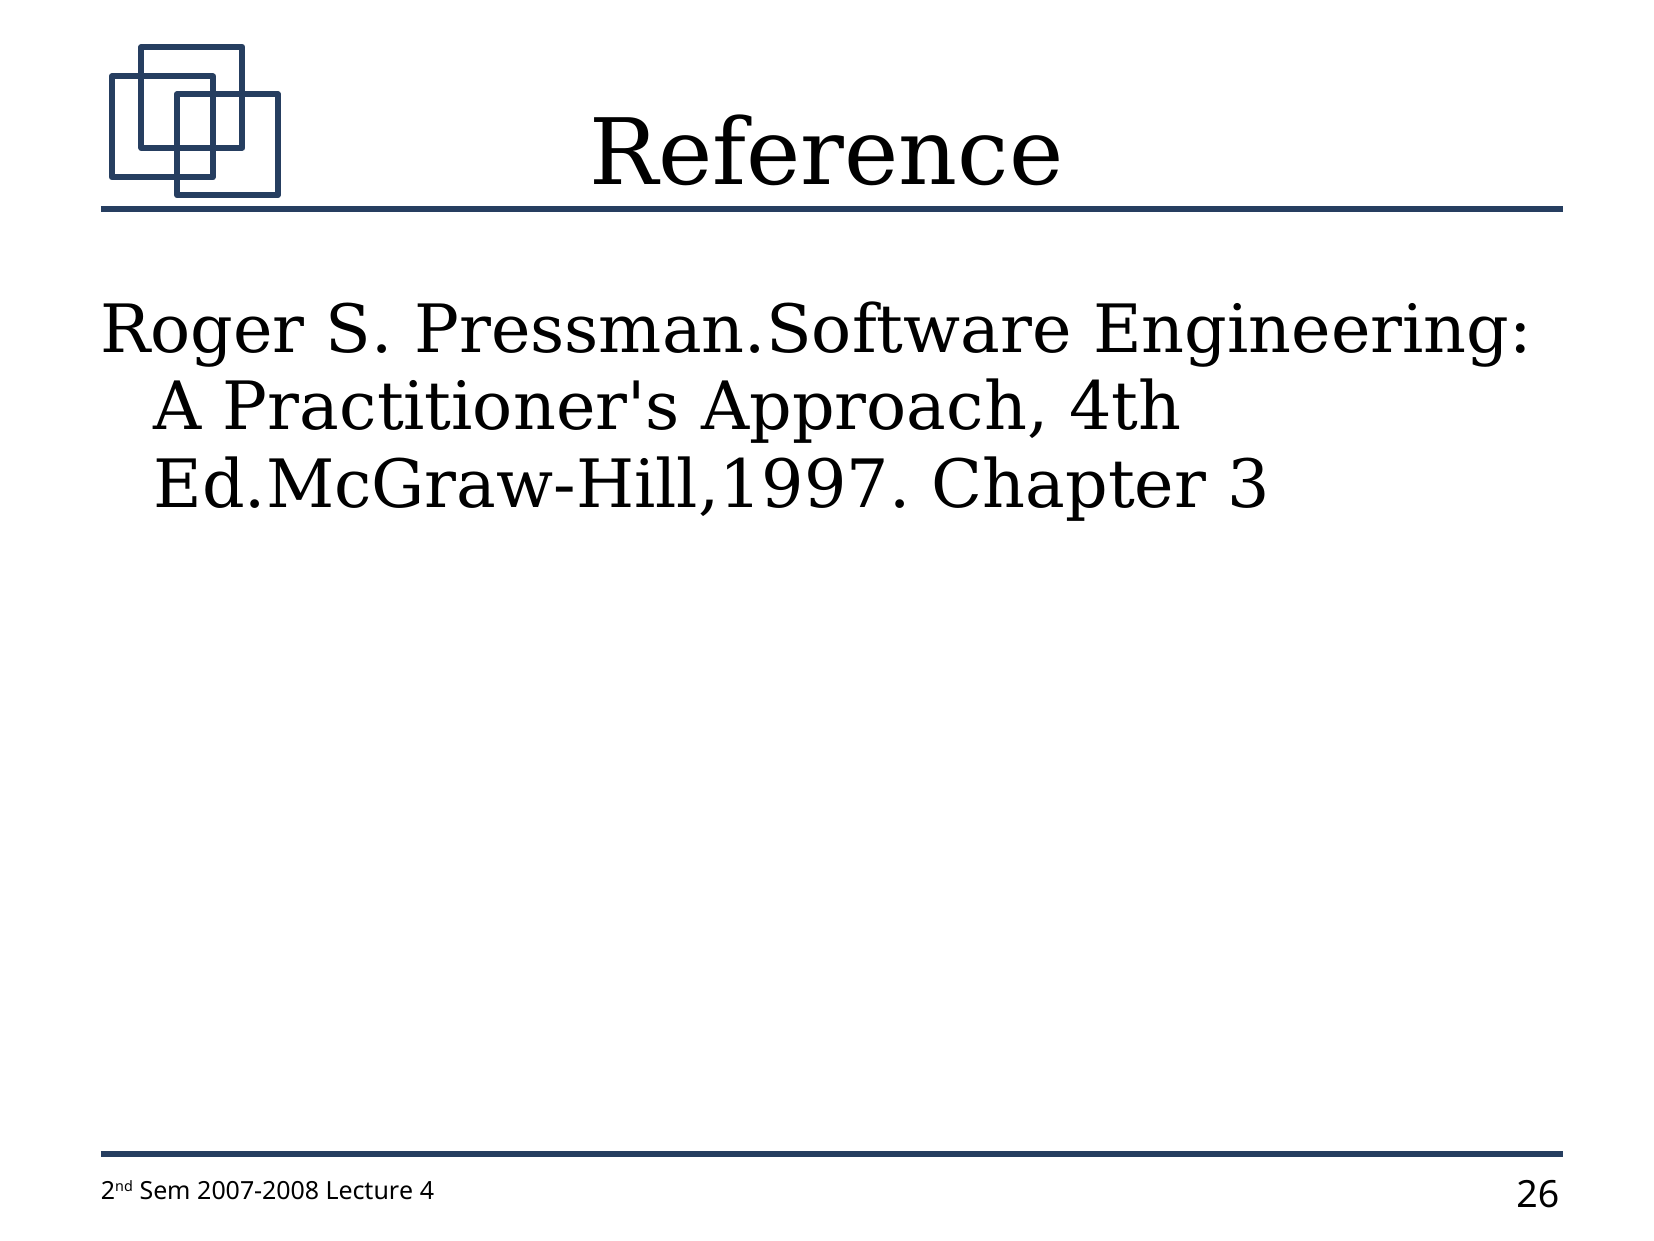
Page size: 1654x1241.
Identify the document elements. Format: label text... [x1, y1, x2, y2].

title Reference [82, 49, 1571, 257]
list Roger S. Pressman.Software Engineering: A Practitioner's Approach, 4th Ed.McGraw-Hill,1997. Chapter 3 [82, 290, 1571, 1109]
